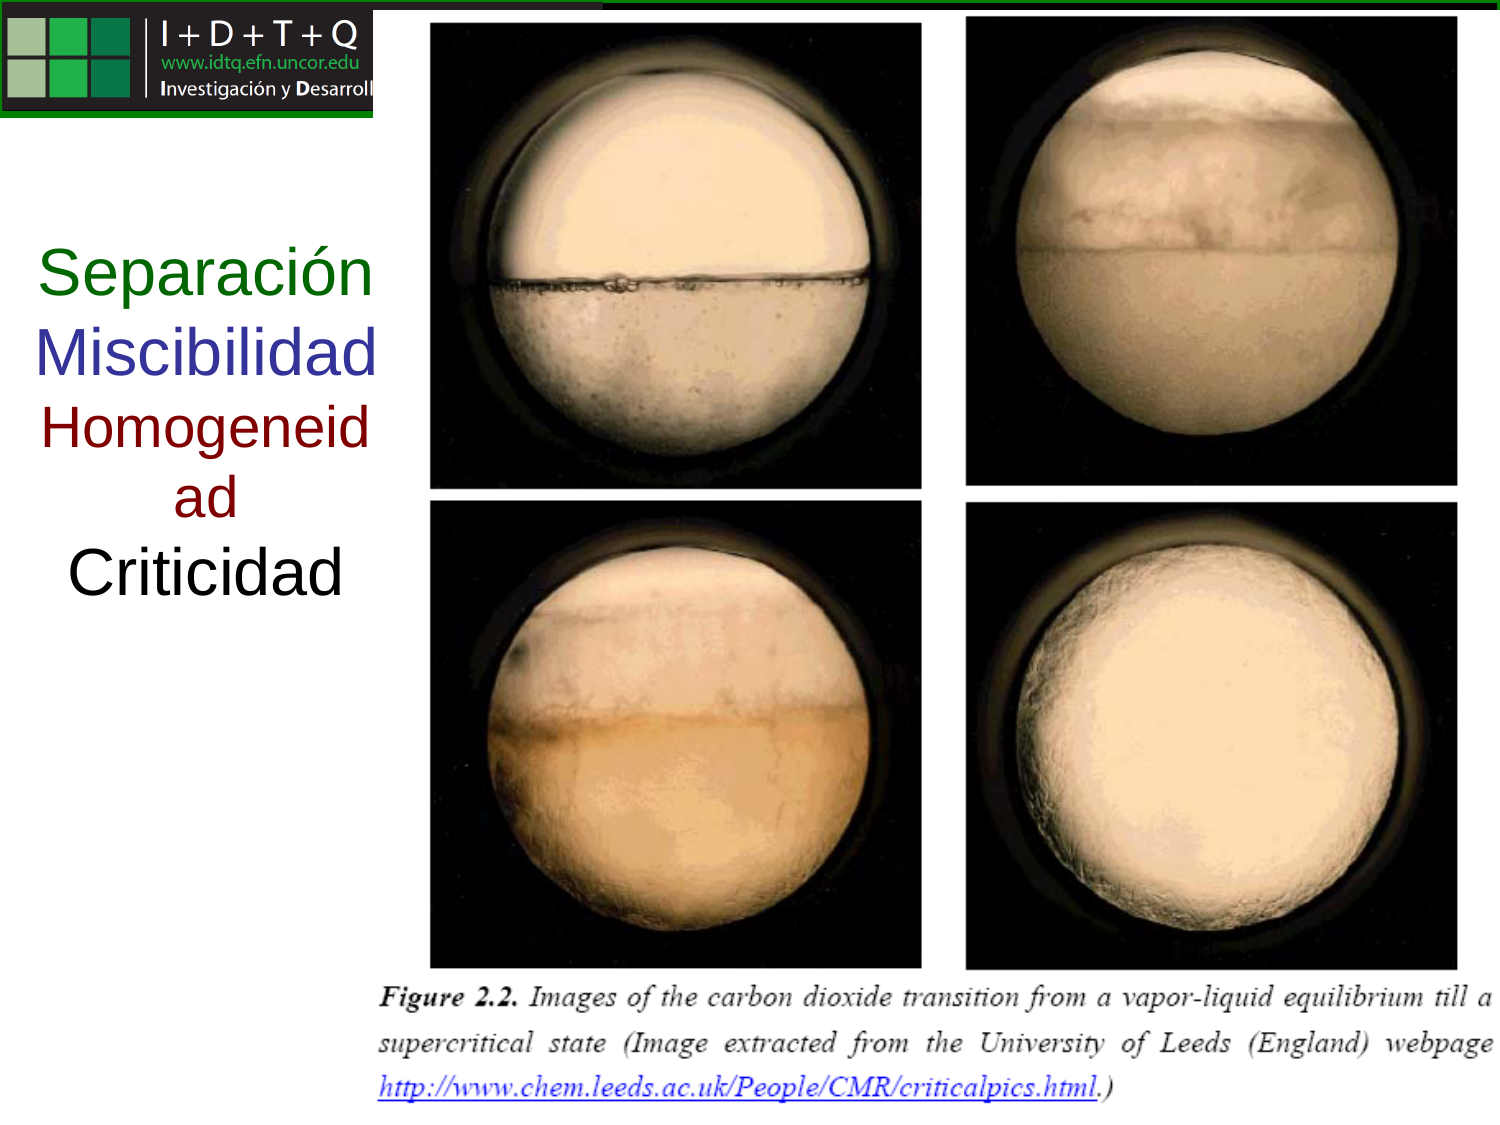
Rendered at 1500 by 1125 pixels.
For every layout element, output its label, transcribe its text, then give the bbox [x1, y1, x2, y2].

picture [2, 2, 1500, 1116]
title Separación Miscibilidad Homogeneidad Criticidad [12, 200, 400, 638]
